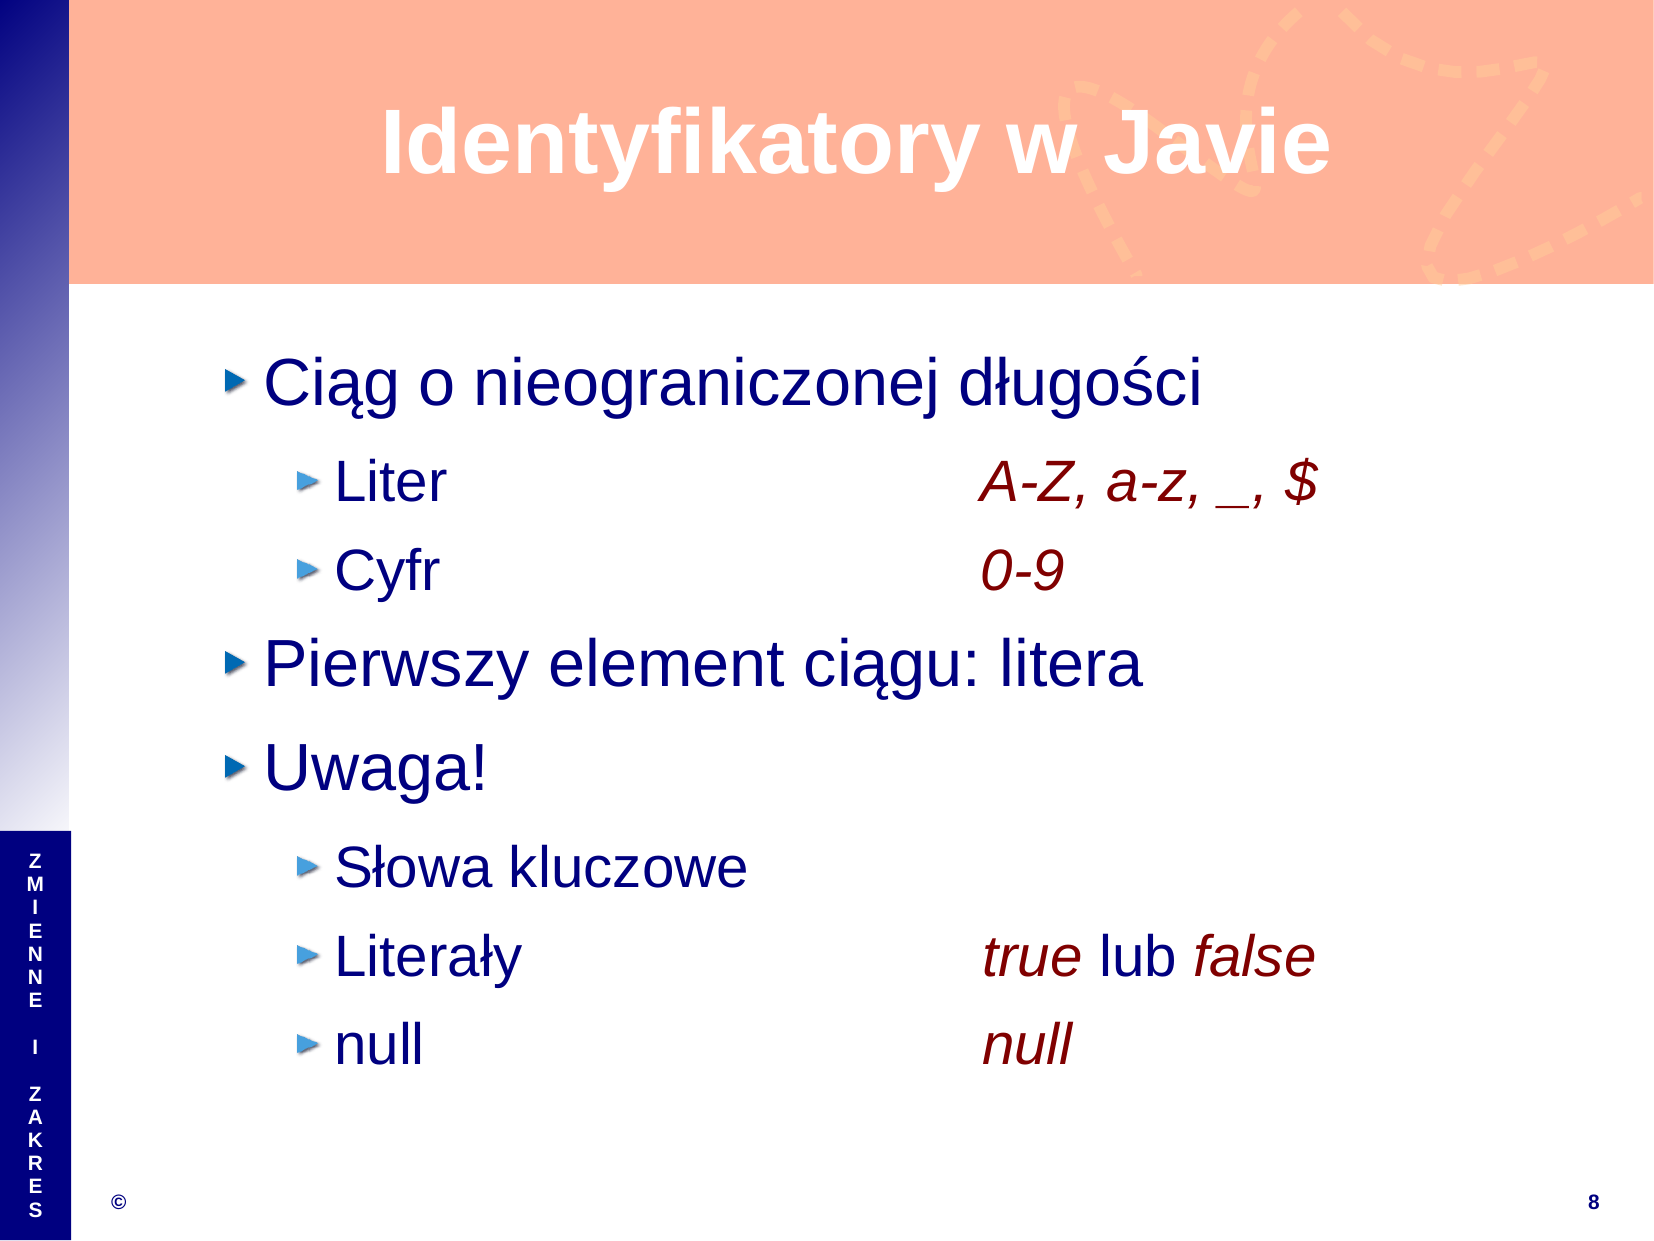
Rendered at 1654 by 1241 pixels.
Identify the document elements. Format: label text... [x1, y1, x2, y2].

list Ciąg o nieograniczonej długości Liter A-Z, a-z, _, $ Cyfr 0-9 Pierwszy element ciągu: litera Uwaga! Słowa kluczowe Literały true lub false null null [192, 344, 1605, 1127]
text_box Z M I E N N E I Z A K R E S [0, 830, 71, 1241]
title Identyfikatory w Javie [97, 37, 1617, 246]
